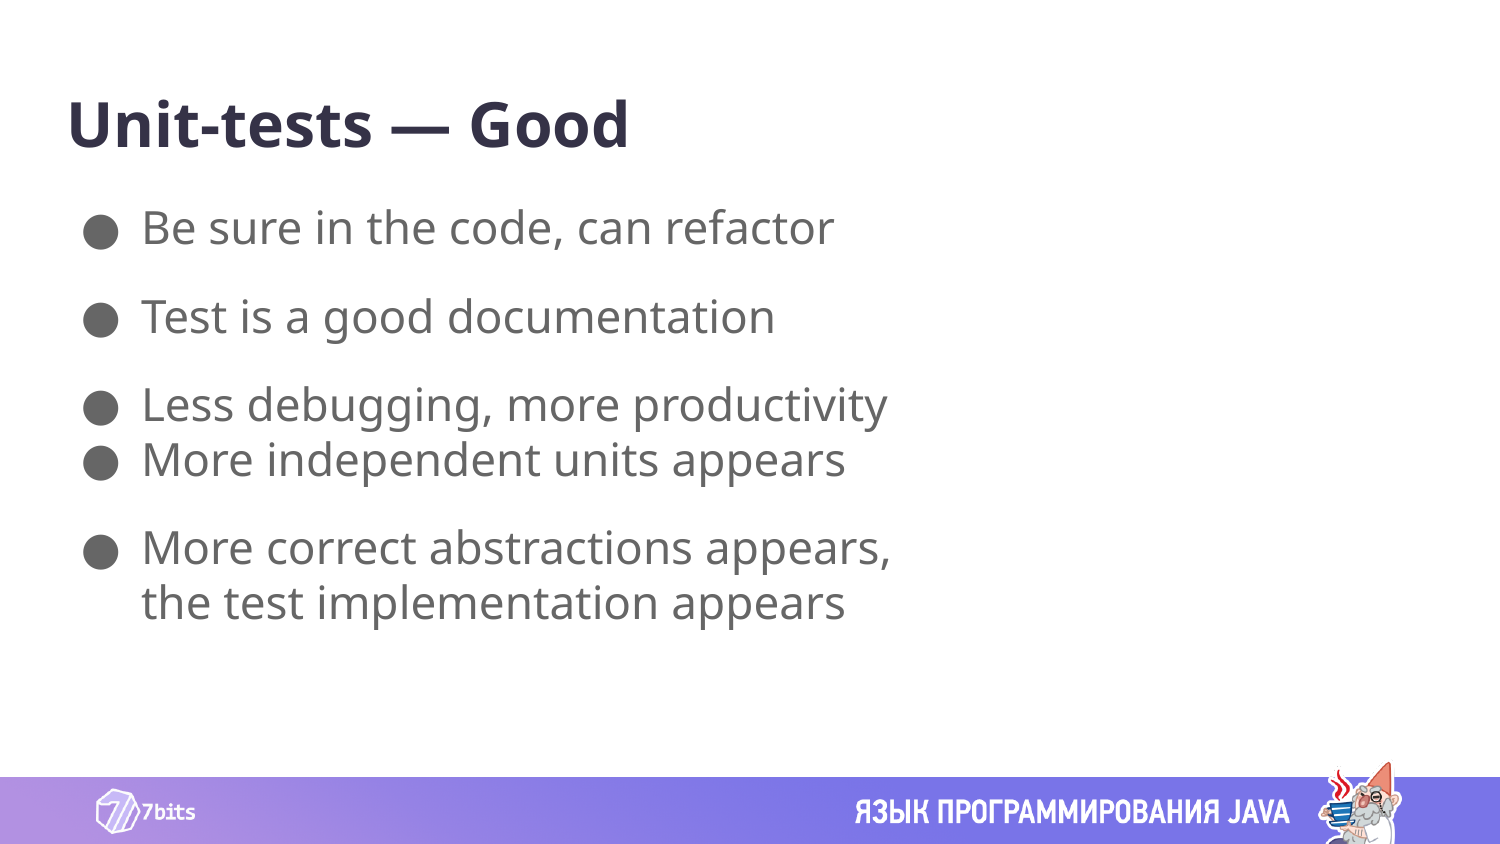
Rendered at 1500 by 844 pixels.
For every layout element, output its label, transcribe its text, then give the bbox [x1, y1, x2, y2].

list Be sure in the code, can refactor Test is a good documentation Less debugging, more productivity More independent units appears More correct abstractions appears, the test implementation appears [51, 184, 1449, 745]
picture [0, 717, 1500, 844]
title Unit-tests — Good [51, 69, 1449, 164]
